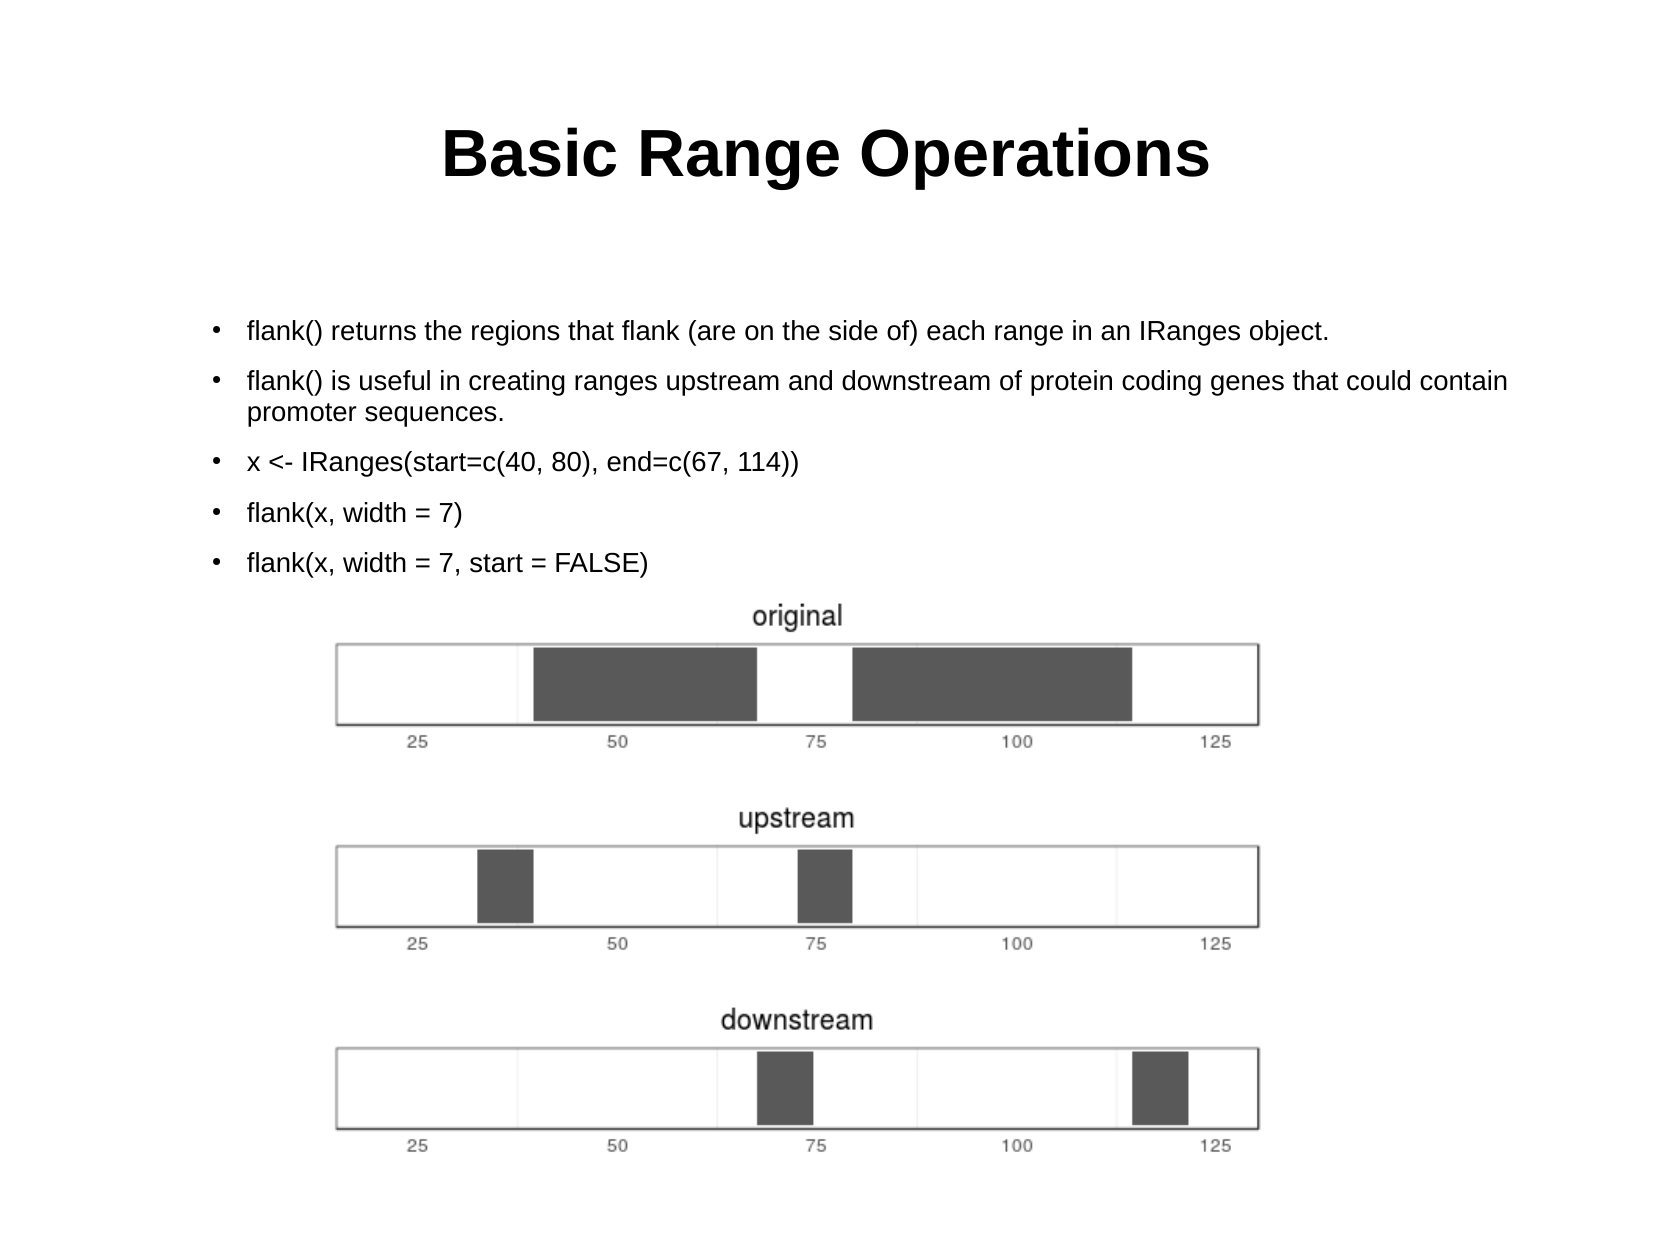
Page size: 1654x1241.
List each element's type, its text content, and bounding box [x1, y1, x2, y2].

list flank() returns the regions that flank (are on the side of) each range in an IRanges object. flank() is useful in creating ranges upstream and downstream of protein coding genes that could contain promoter sequences. x <- IRanges(start=c(40, 80), end=c(67, 114)) flank(x, width = 7) flank(x, width = 7, start = FALSE) [200, 315, 1530, 579]
title Basic Range Operations [82, 49, 1571, 257]
picture [290, 593, 1270, 1199]
